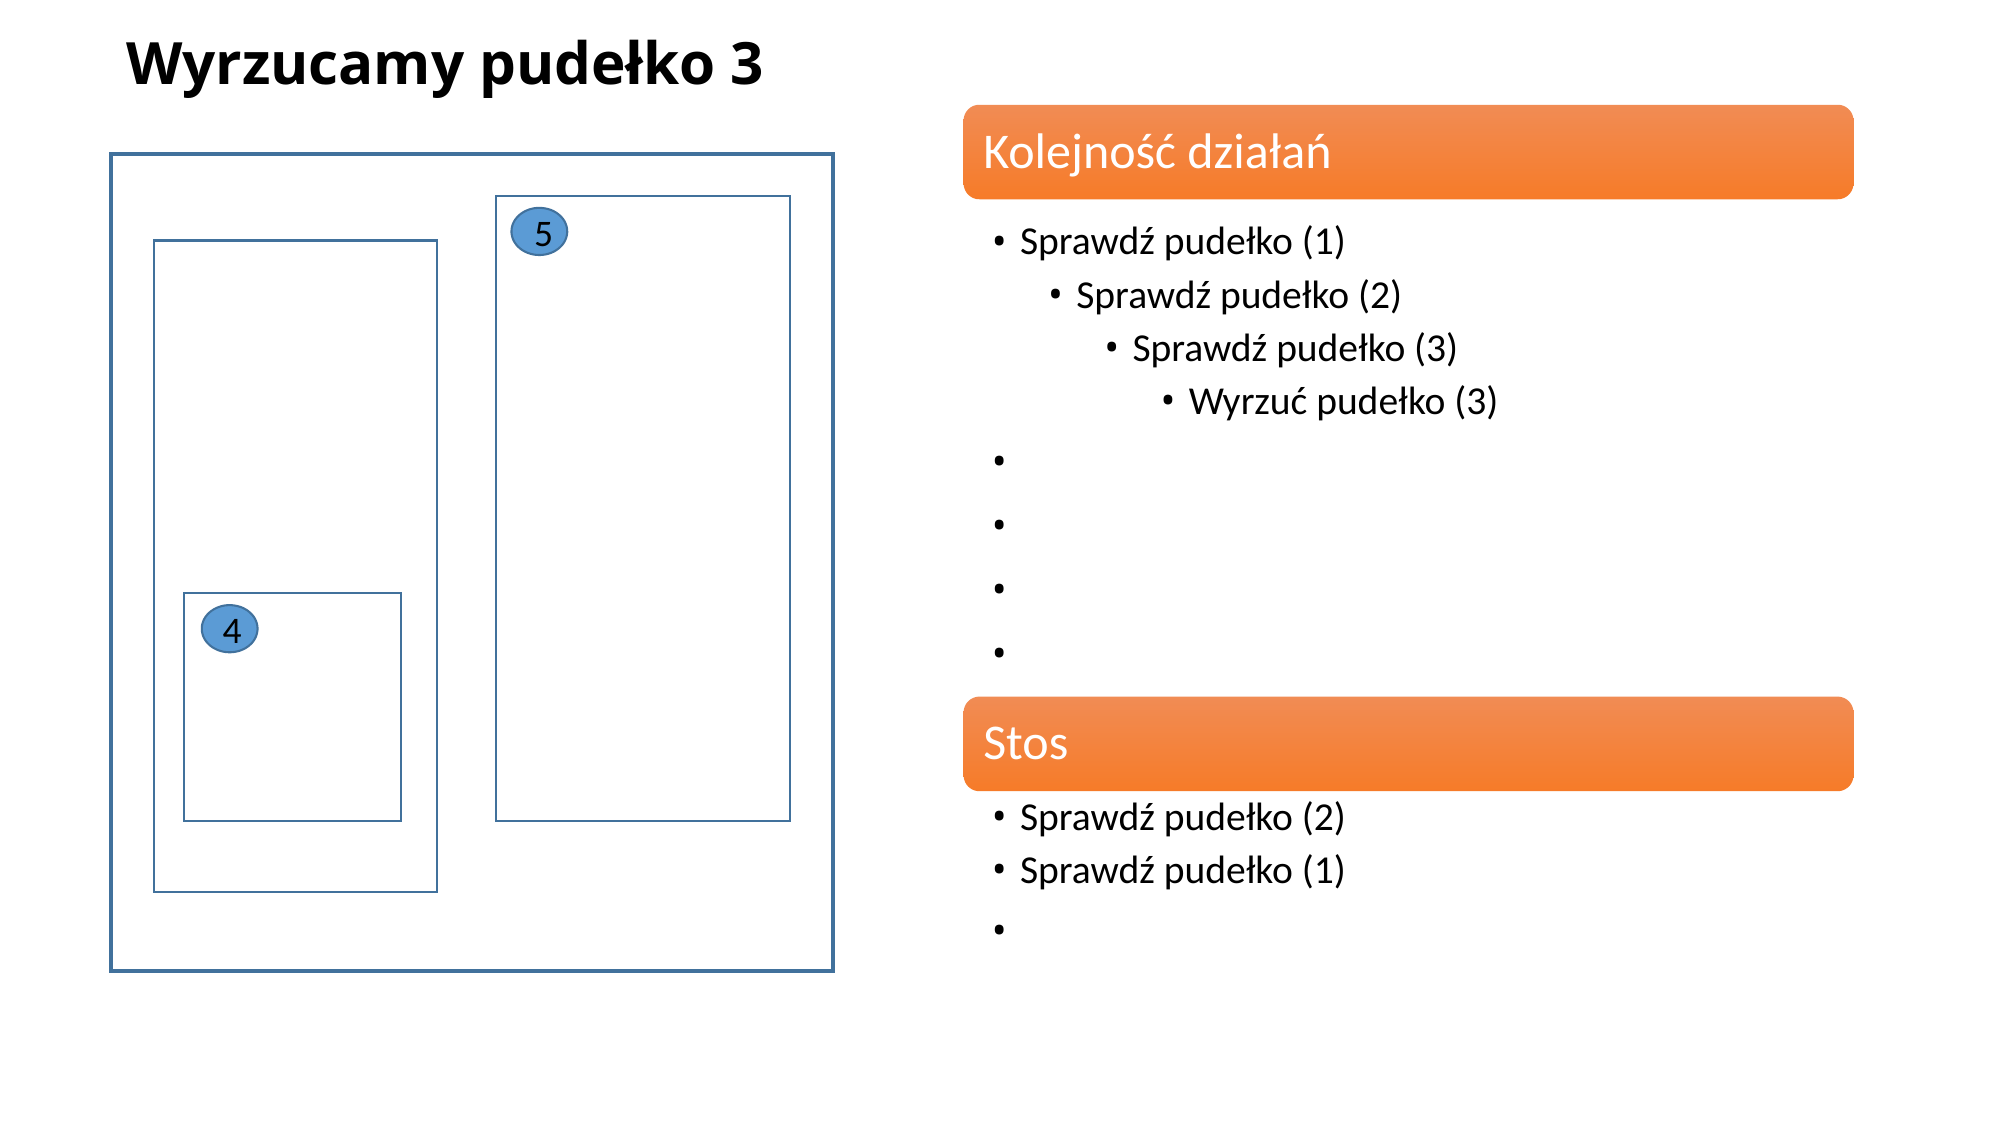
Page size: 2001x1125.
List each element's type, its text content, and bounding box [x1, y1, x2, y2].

text_box Wyrzucamy pudełko 3 [110, 19, 2000, 106]
text_box [511, 215, 519, 248]
text_box 4 [207, 598, 242, 659]
text_box Stos [963, 696, 1854, 791]
text_box Kolejność działań [963, 106, 1854, 200]
text_box 5 [519, 201, 553, 262]
text_box [553, 210, 568, 252]
text_box Sprawdź pudełko (1) Sprawdź pudełko (2) Sprawdź pudełko (3) Wyrzuć pudełko (3) [963, 215, 1854, 697]
text_box Sprawdź pudełko (2) Sprawdź pudełko (1) [963, 791, 1854, 955]
text_box [201, 615, 207, 643]
text_box [242, 607, 258, 650]
